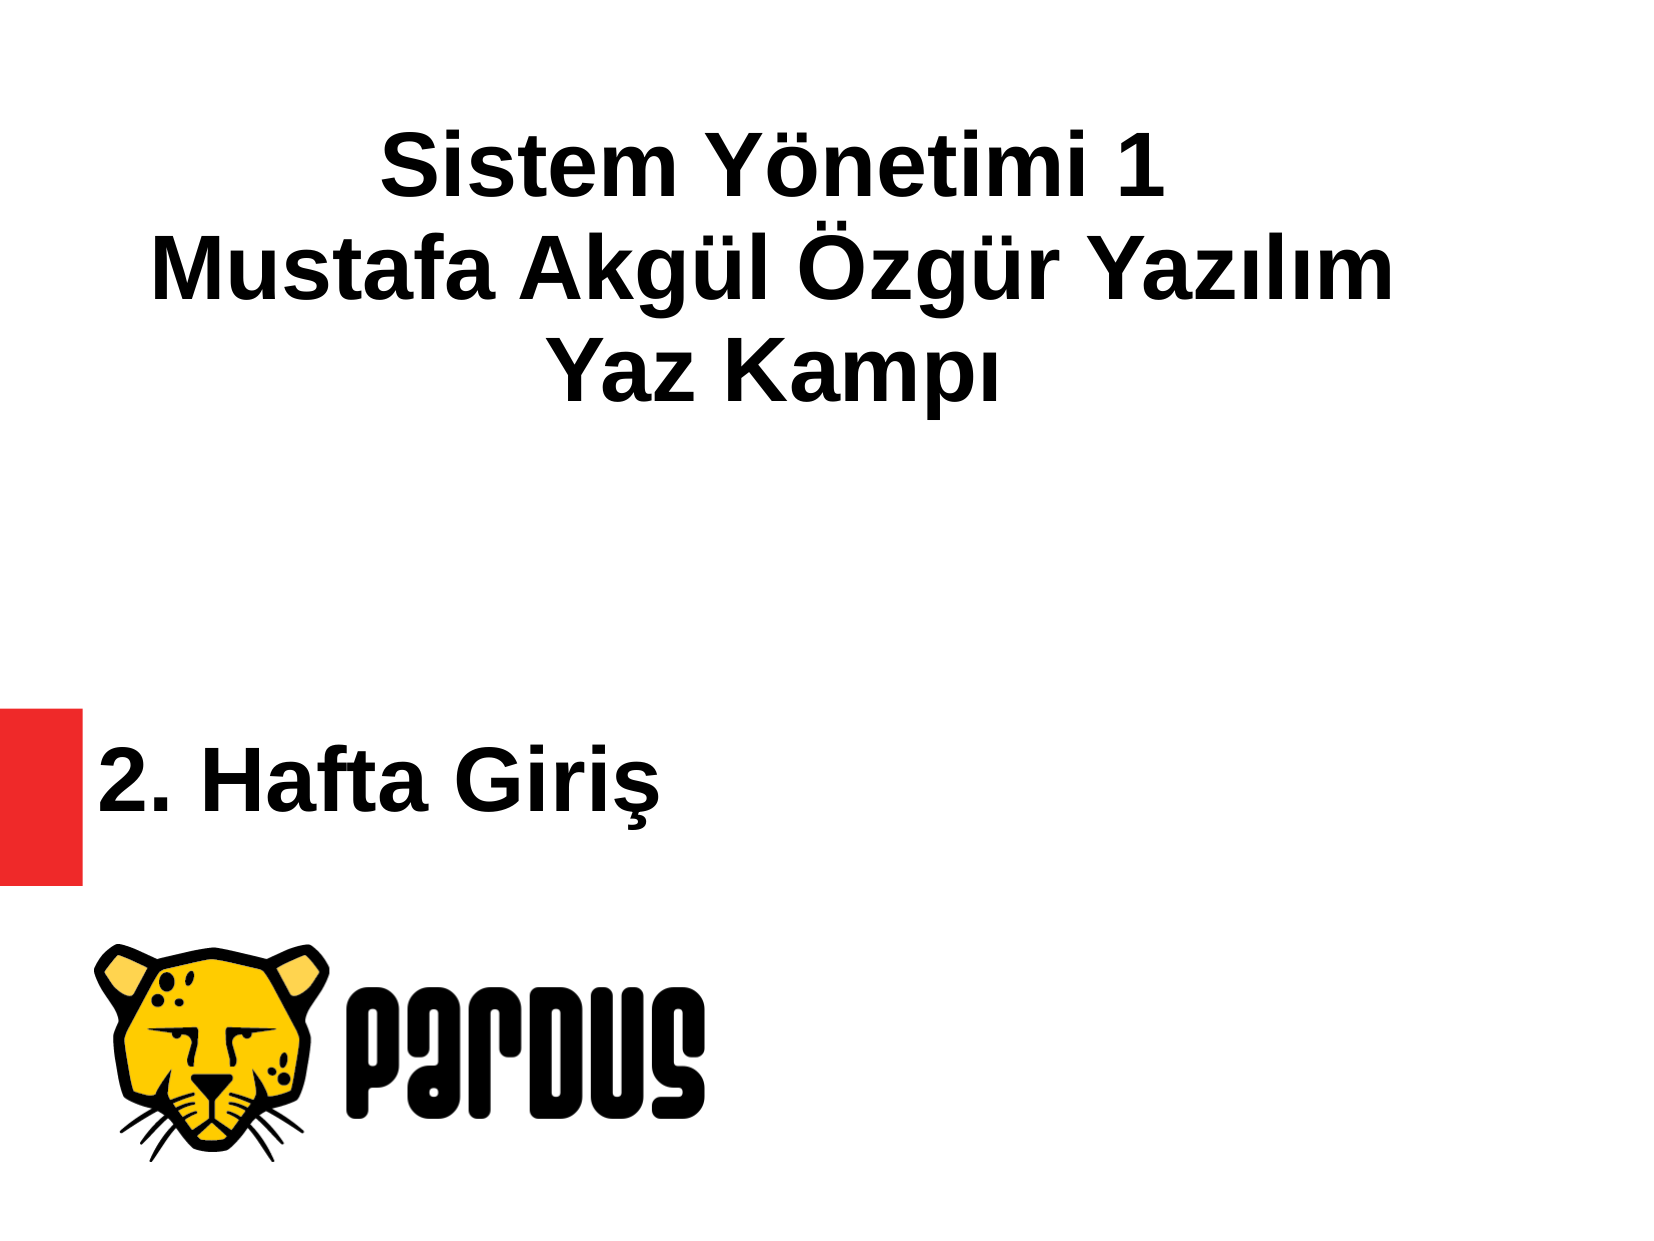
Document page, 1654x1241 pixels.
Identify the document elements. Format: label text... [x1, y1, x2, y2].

picture [94, 944, 705, 1162]
text_box Sistem Yönetimi 1 Mustafa Akgül Özgür Yazılım Yaz Kampı 2. Hafta Giriş [82, 106, 1465, 839]
